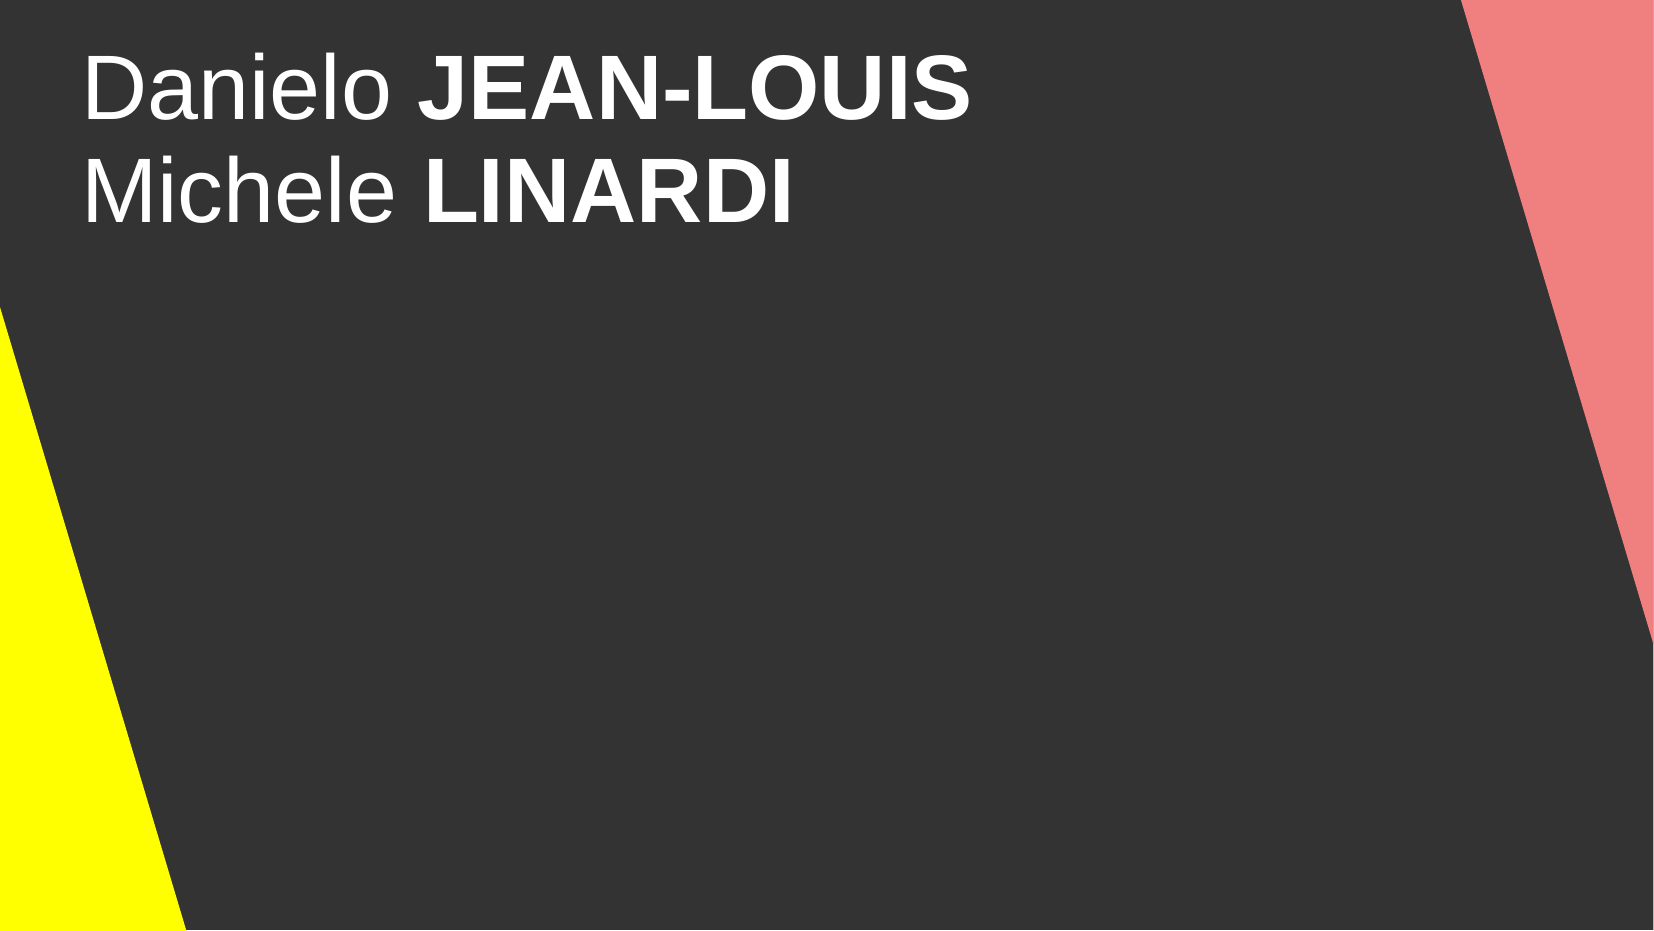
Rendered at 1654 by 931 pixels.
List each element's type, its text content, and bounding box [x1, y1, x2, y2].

text_box [0, 307, 187, 931]
text_box [1460, 0, 1654, 647]
text_box Danielo JEAN-LOUIS Michele LINARDI [81, 36, 1570, 758]
